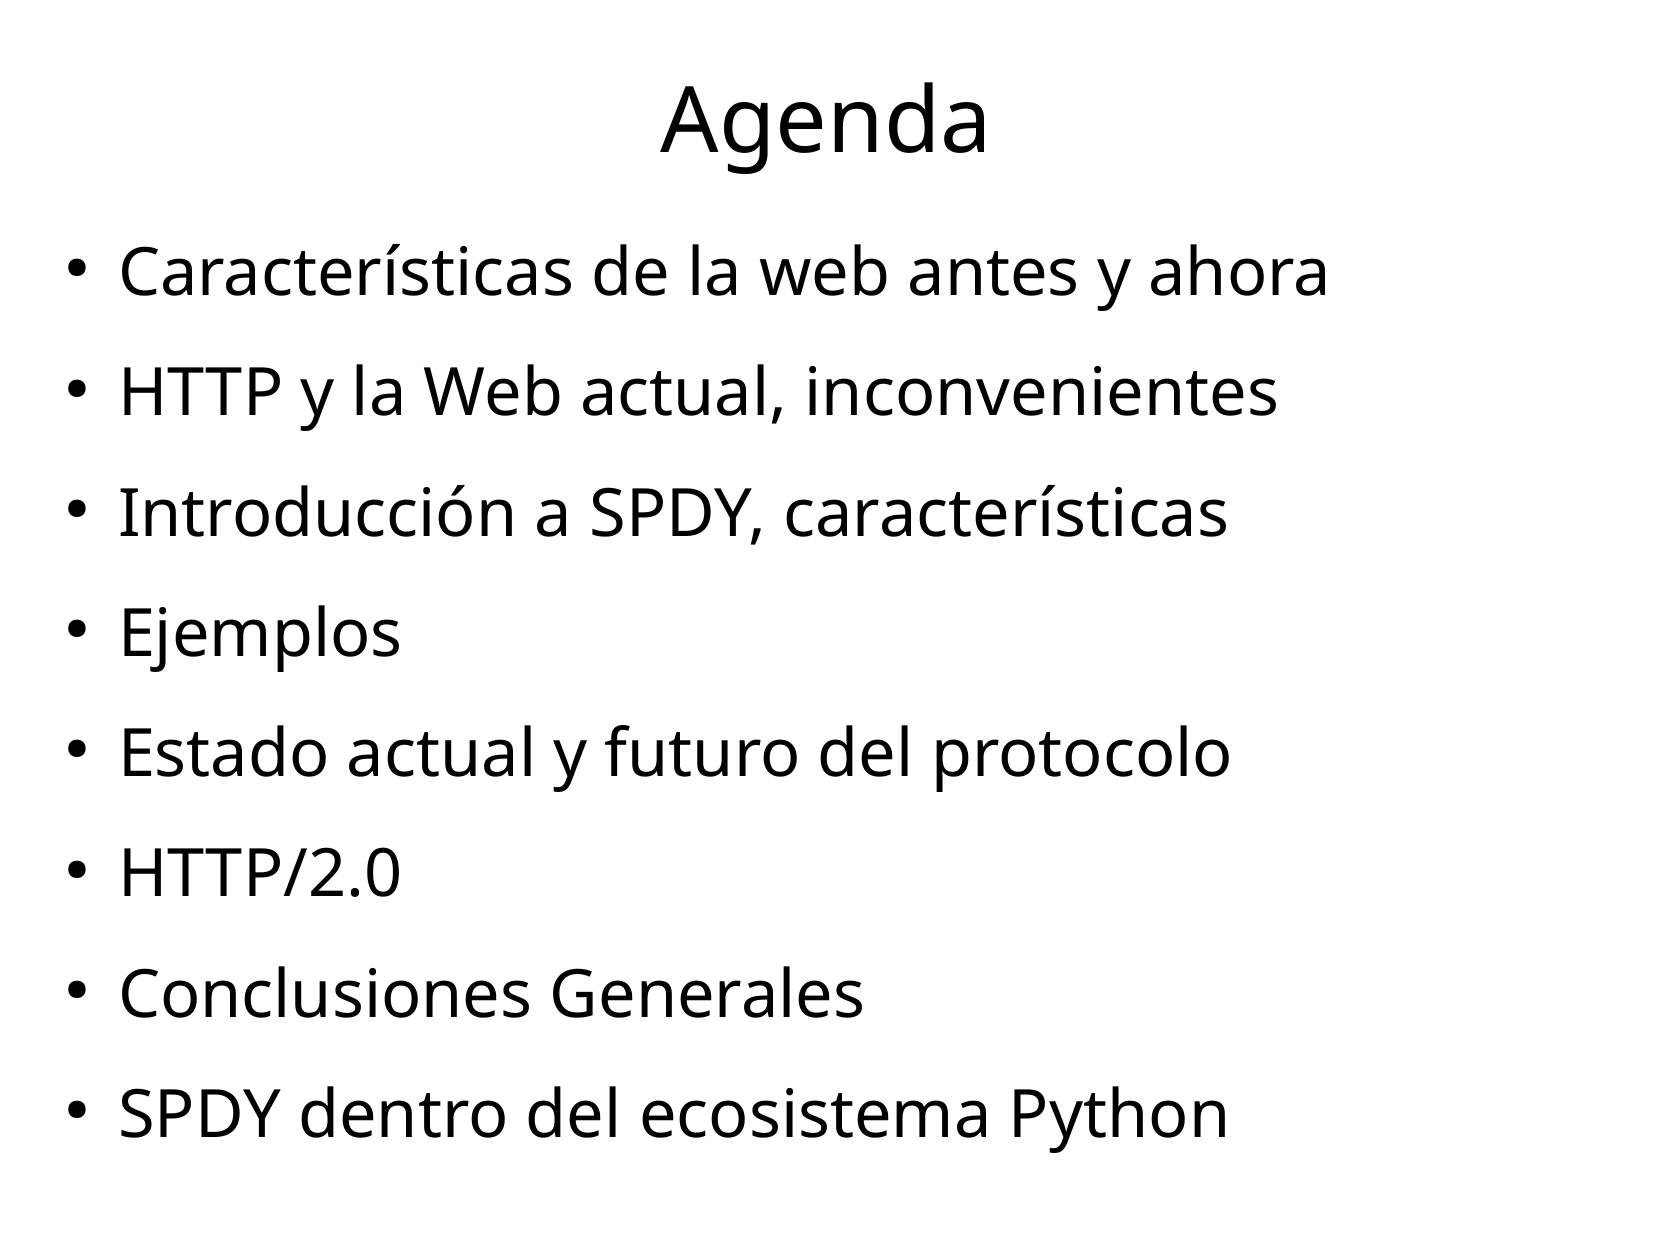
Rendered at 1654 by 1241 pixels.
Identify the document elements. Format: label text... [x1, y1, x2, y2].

title Agenda [82, 13, 1571, 222]
list Características de la web antes y ahora HTTP y la Web actual, inconvenientes Introducción a SPDY, características Ejemplos Estado actual y futuro del protocolo HTTP/2.0 Conclusiones Generales SPDY dentro del ecosistema Python [47, 224, 1630, 1217]
